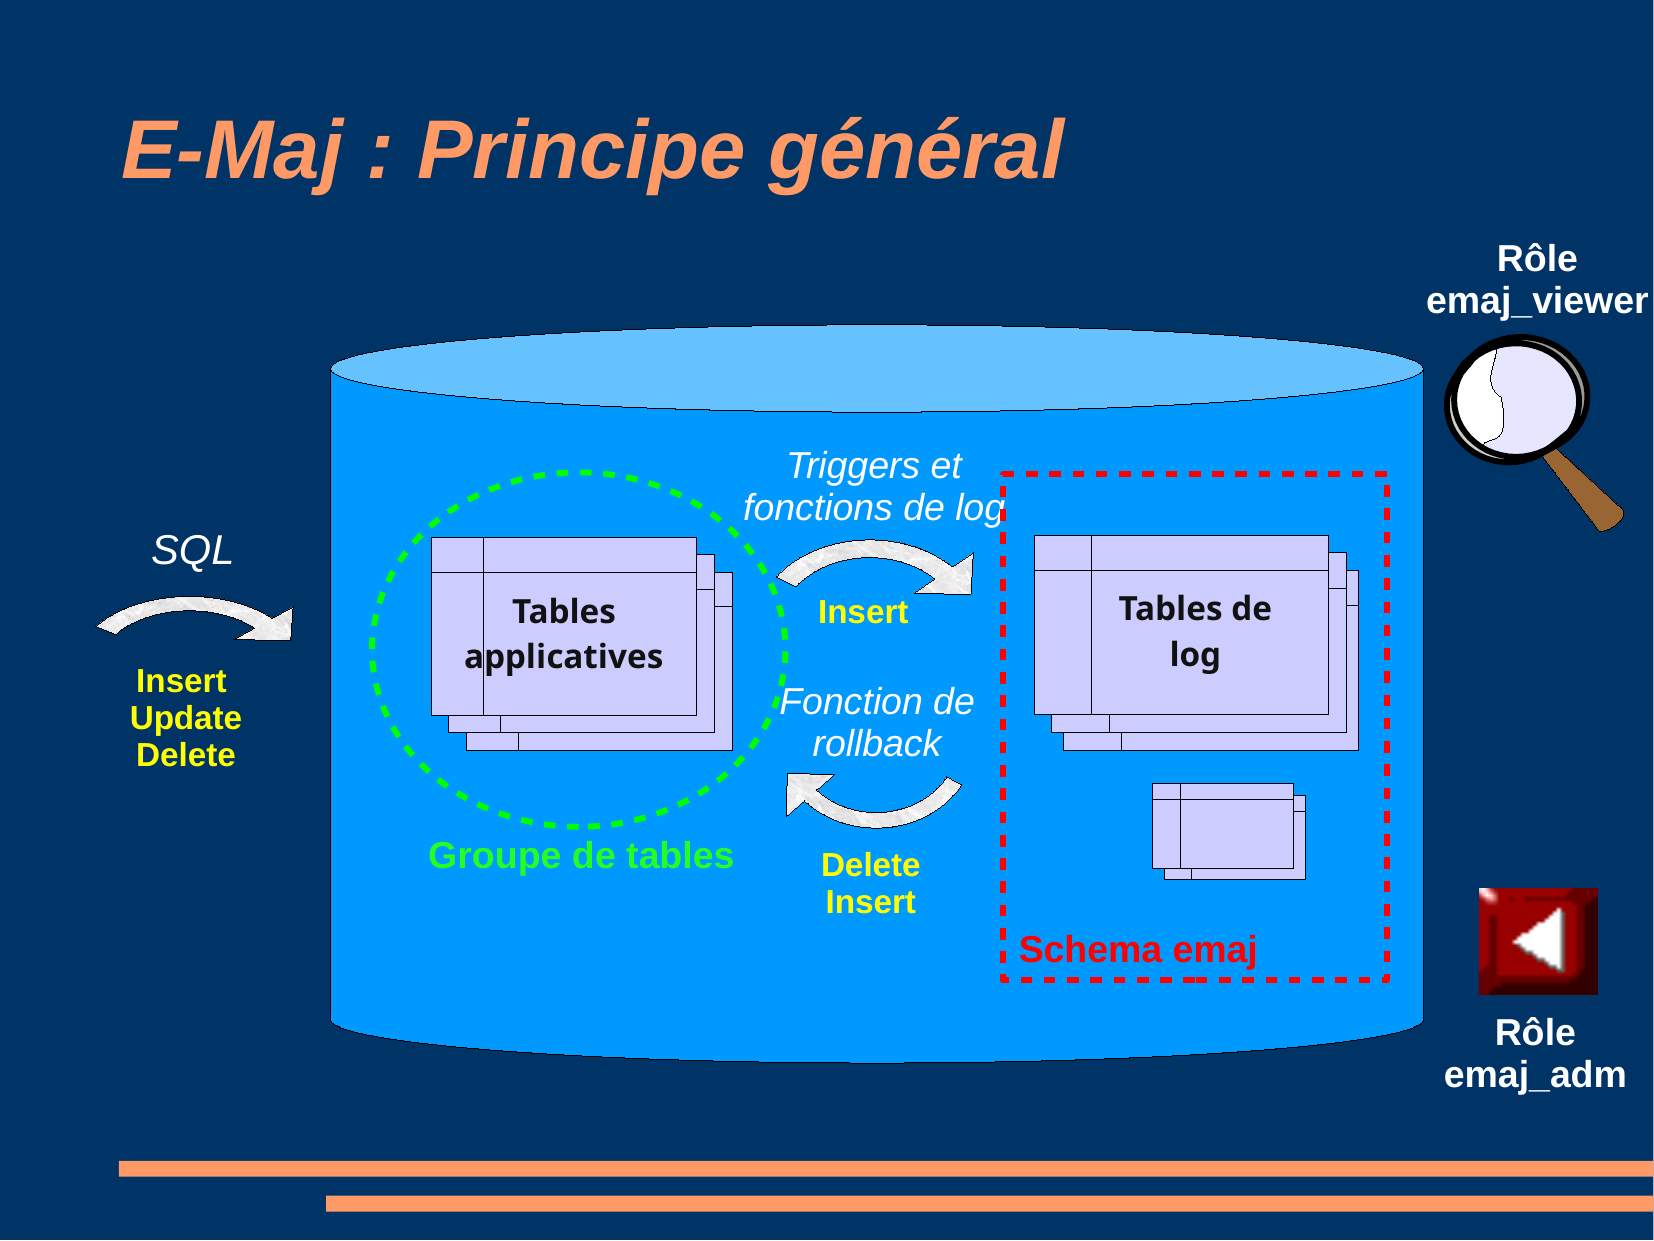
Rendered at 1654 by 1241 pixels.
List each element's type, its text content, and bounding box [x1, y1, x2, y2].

text_box Tables de log [1103, 577, 1288, 674]
text_box Groupe de tables [413, 826, 750, 885]
text_box Rôle emaj_adm [1429, 1003, 1642, 1106]
text_box Fonction de rollback [720, 673, 1034, 773]
text_box Triggers et fonctions de log [726, 437, 1022, 536]
text_box Rôle emaj_viewer [1411, 230, 1654, 332]
text_box Tables applicatives [419, 580, 709, 677]
picture [1479, 888, 1598, 995]
text_box [95, 596, 294, 641]
text_box SQL [88, 519, 297, 581]
text_box [330, 370, 1424, 1064]
text_box Insert Update Delete [76, 655, 296, 786]
text_box [1446, 337, 1624, 532]
text_box Delete Insert [767, 838, 975, 931]
text_box Insert [782, 585, 945, 639]
text_box Schema emaj [1003, 921, 1273, 980]
title E-Maj : Principe général [121, 46, 1534, 254]
